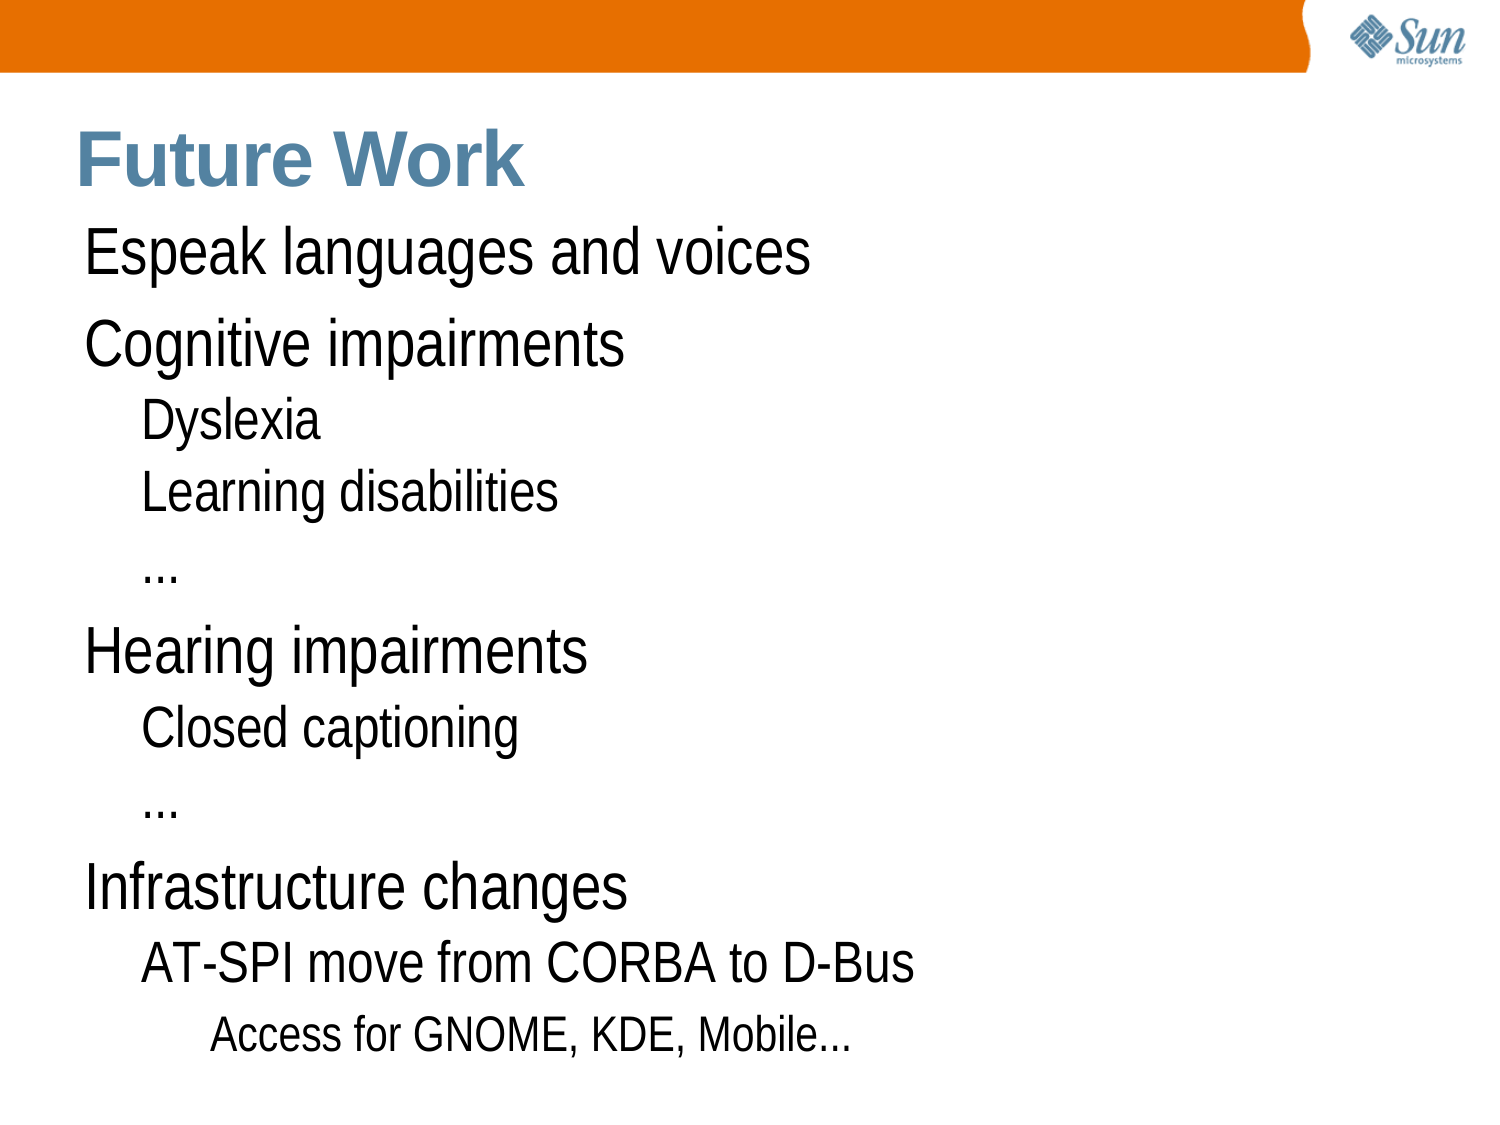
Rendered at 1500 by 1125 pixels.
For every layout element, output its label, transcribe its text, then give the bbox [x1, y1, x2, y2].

list Espeak languages and voices Cognitive impairments Dyslexia Learning disabilities ... Hearing impairments Closed captioning ... Infrastructure changes AT-SPI move from CORBA to D-Bus Access for GNOME, KDE, Mobile... [64, 221, 1402, 1082]
title Future Work [75, 122, 1438, 228]
picture [0, 0, 1500, 75]
